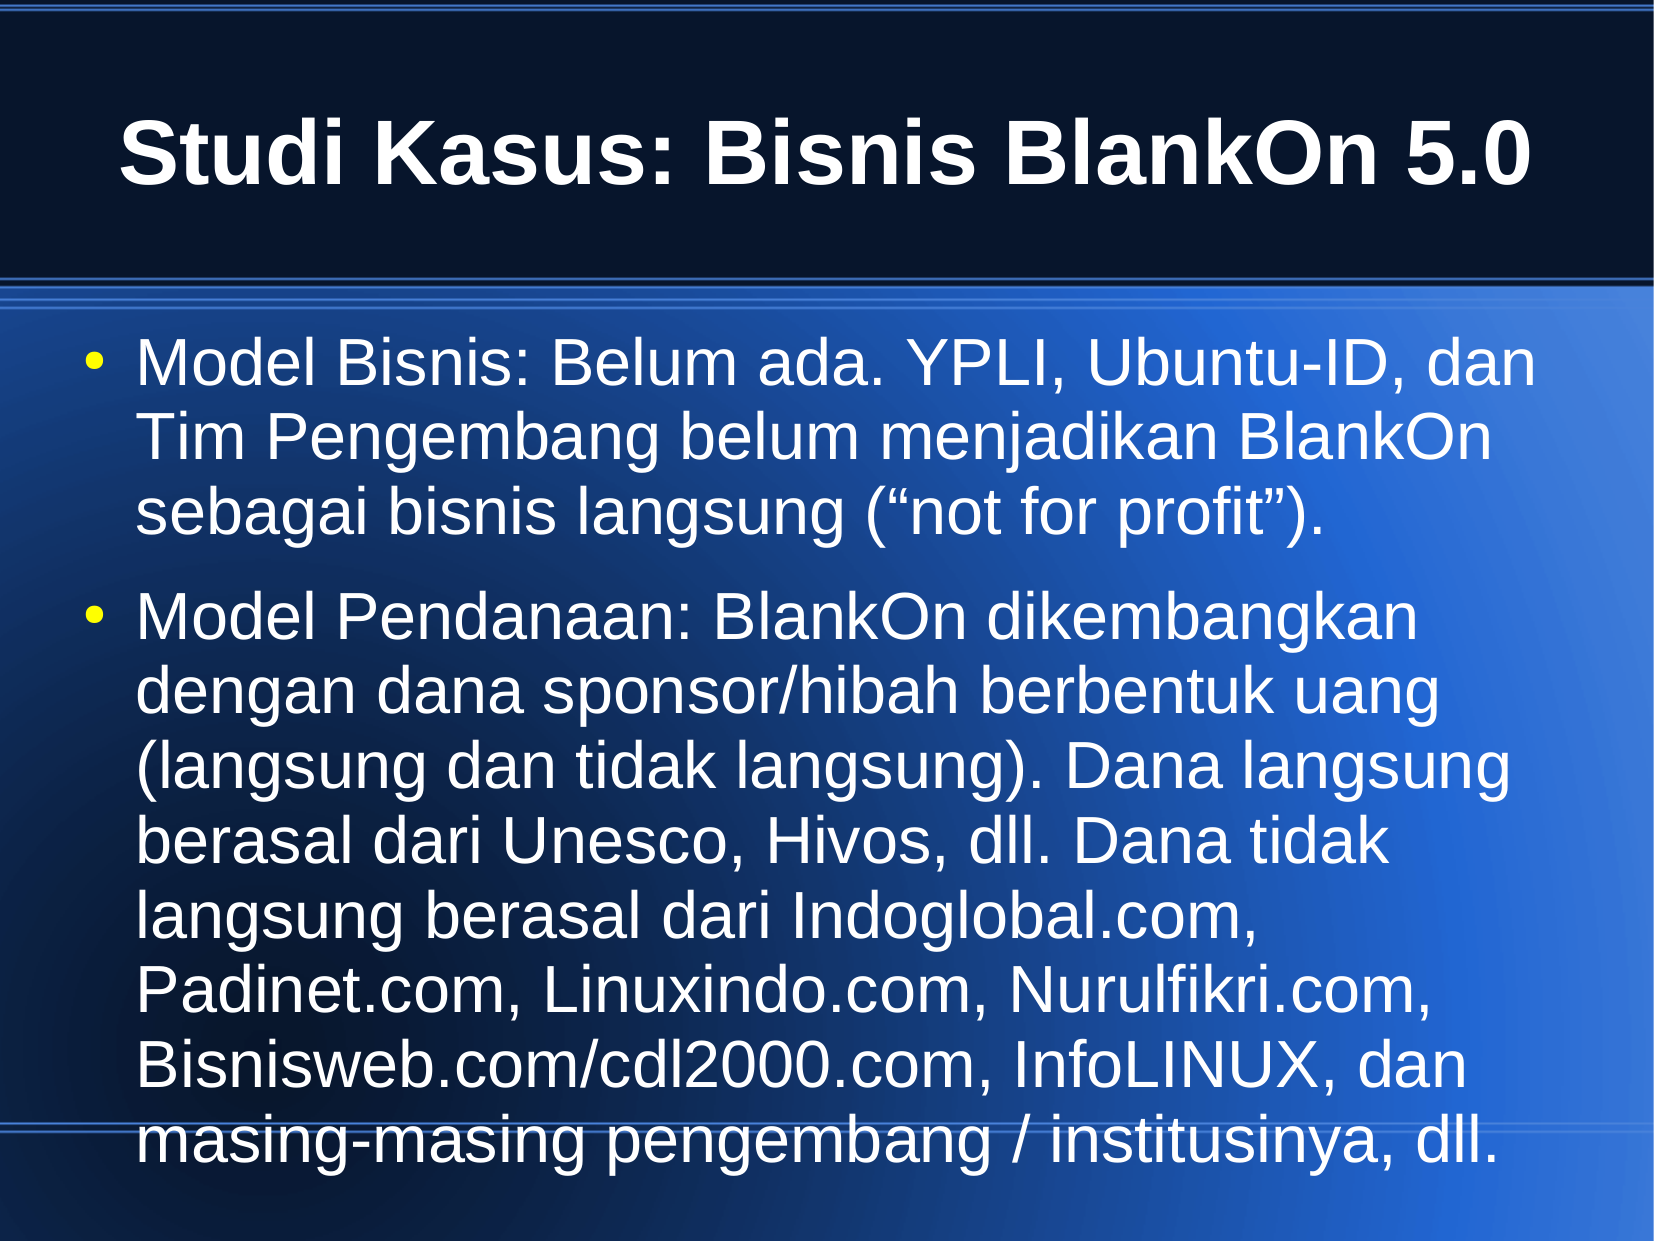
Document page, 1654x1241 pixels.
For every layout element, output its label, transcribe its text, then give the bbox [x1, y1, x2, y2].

picture [0, 0, 1654, 1241]
list Model Bisnis: Belum ada. YPLI, Ubuntu-ID, dan Tim Pengembang belum menjadikan BlankOn sebagai bisnis langsung (“not for profit”). Model Pendanaan: BlankOn dikembangkan dengan dana sponsor/hibah berbentuk uang (langsung dan tidak langsung). Dana langsung berasal dari Unesco, Hivos, dll. Dana tidak langsung berasal dari Indoglobal.com, Padinet.com, Linuxindo.com, Nurulfikri.com, Bisnisweb.com/cdl2000.com, InfoLINUX, dan masing-masing pengembang / institusinya, dll. [64, 324, 1601, 1177]
title Studi Kasus: Bisnis BlankOn 5.0 [82, 49, 1571, 257]
